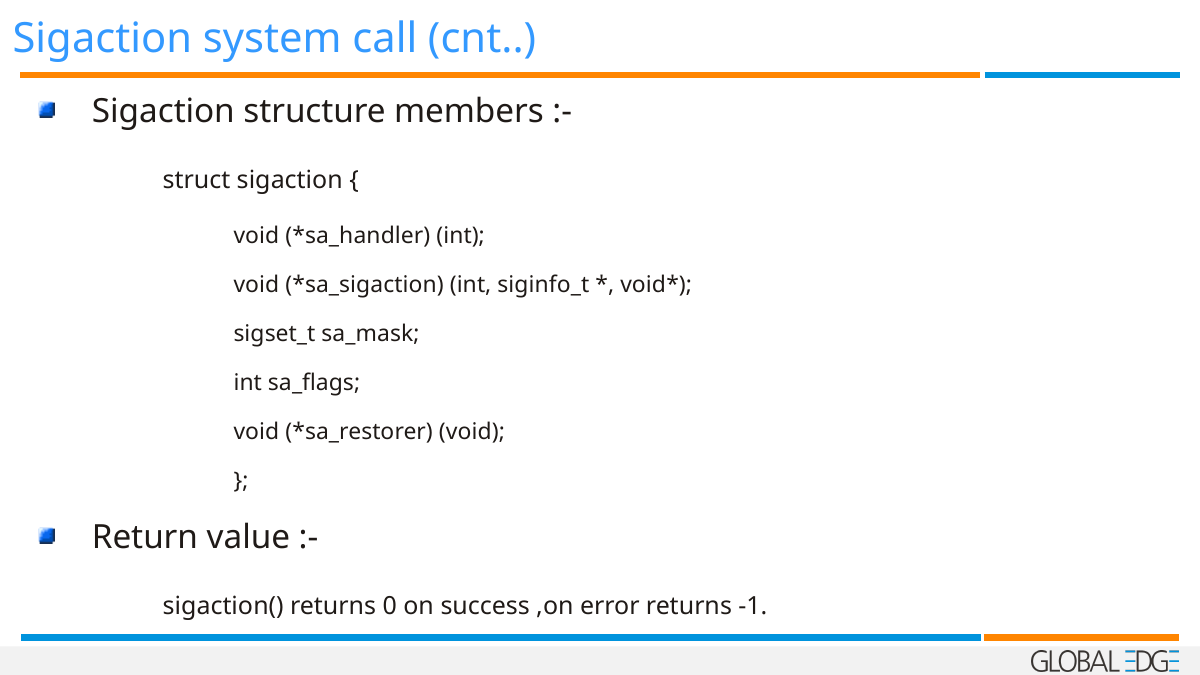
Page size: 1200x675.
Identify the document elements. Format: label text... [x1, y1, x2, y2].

list Sigaction structure members :- struct sigaction { void (*sa_handler) (int); void (*sa_sigaction) (int, siginfo_t *, void*); sigset_t sa_mask; int sa_flags; void (*sa_restorer) (void); }; Return value :- sigaction() returns 0 on success ,on error returns -1. [21, 86, 1182, 627]
picture [1031, 650, 1179, 672]
title Sigaction system call (cnt..) [12, 9, 1088, 63]
